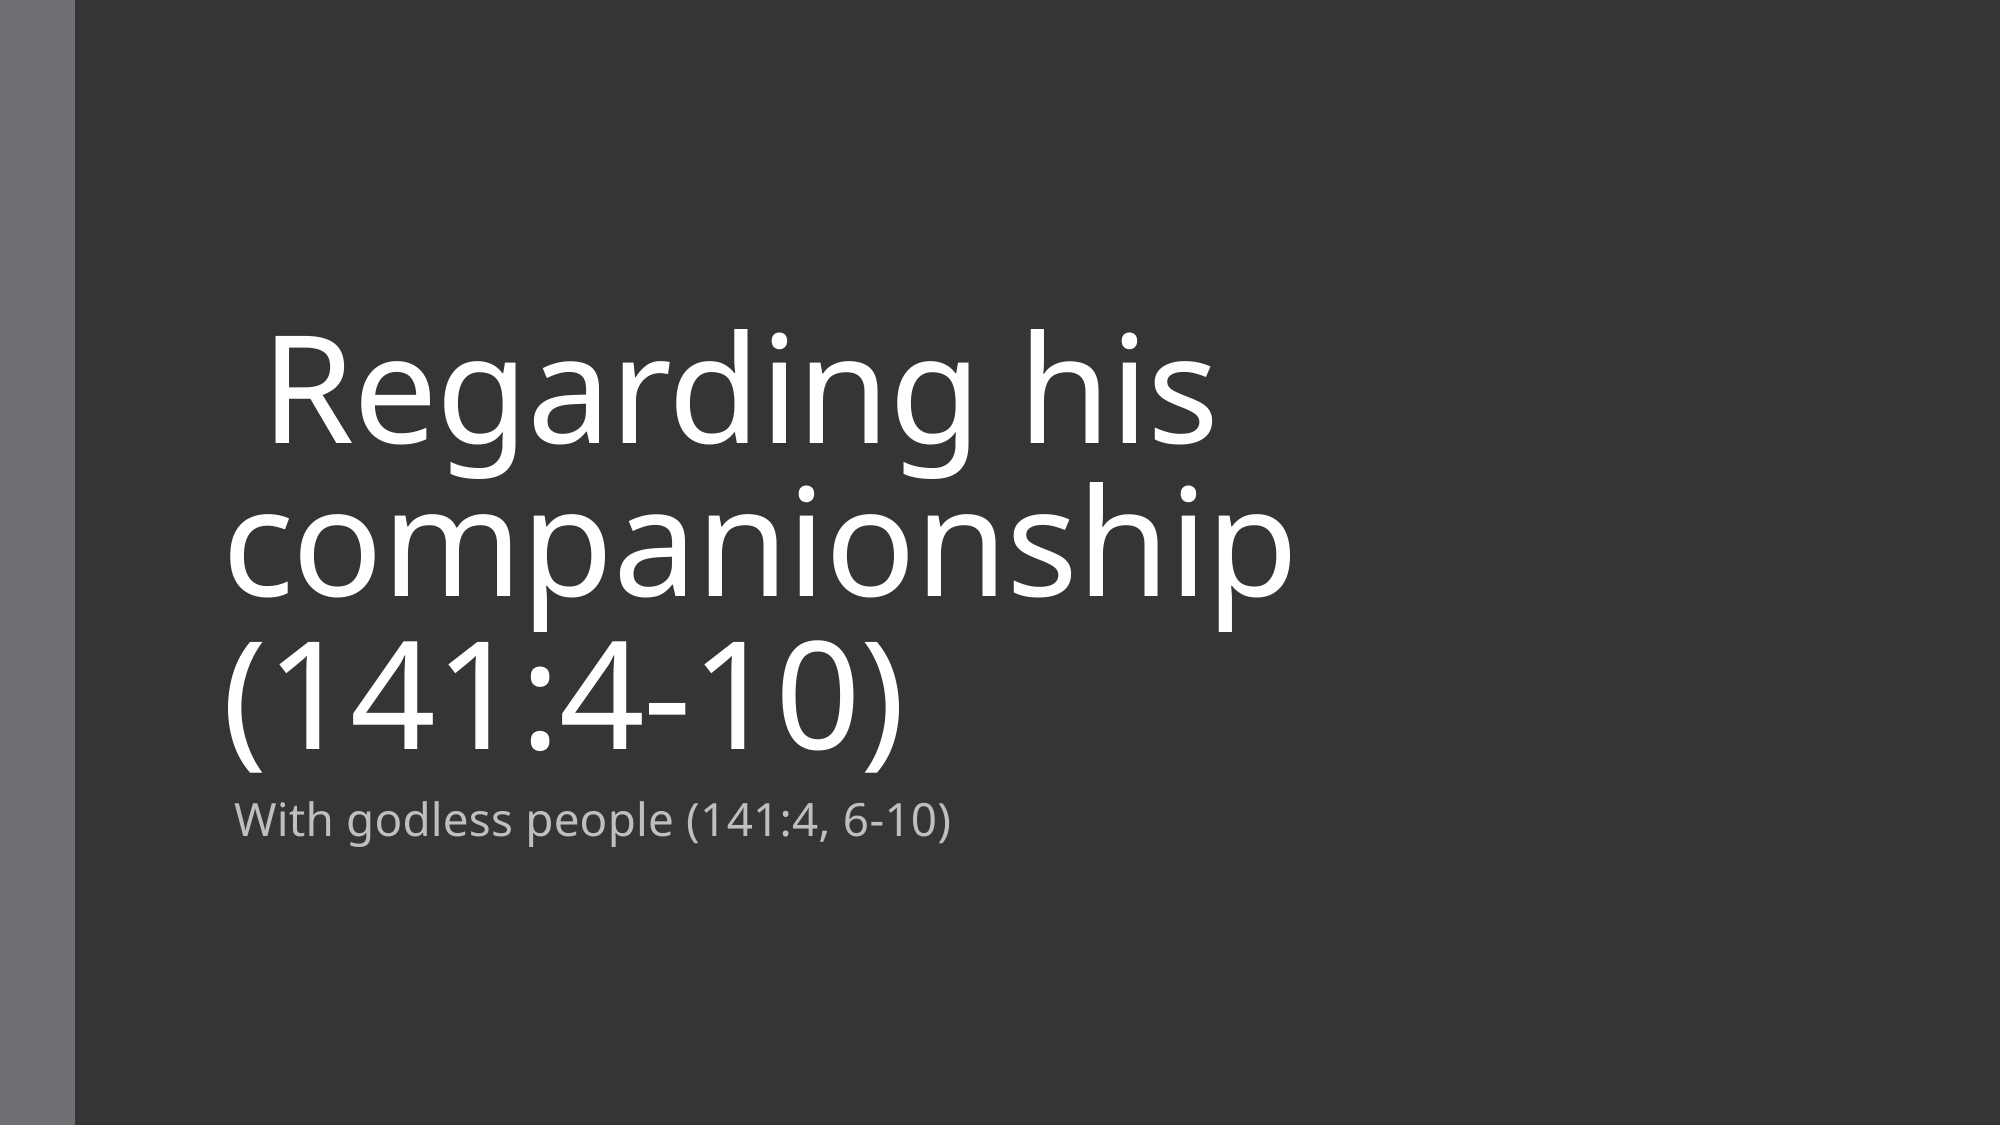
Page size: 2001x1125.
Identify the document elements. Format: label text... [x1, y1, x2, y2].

title Regarding his companionship (141:4-10) [206, 124, 1752, 787]
subtitle With godless people (141:4, 6-10) [206, 787, 1752, 1066]
